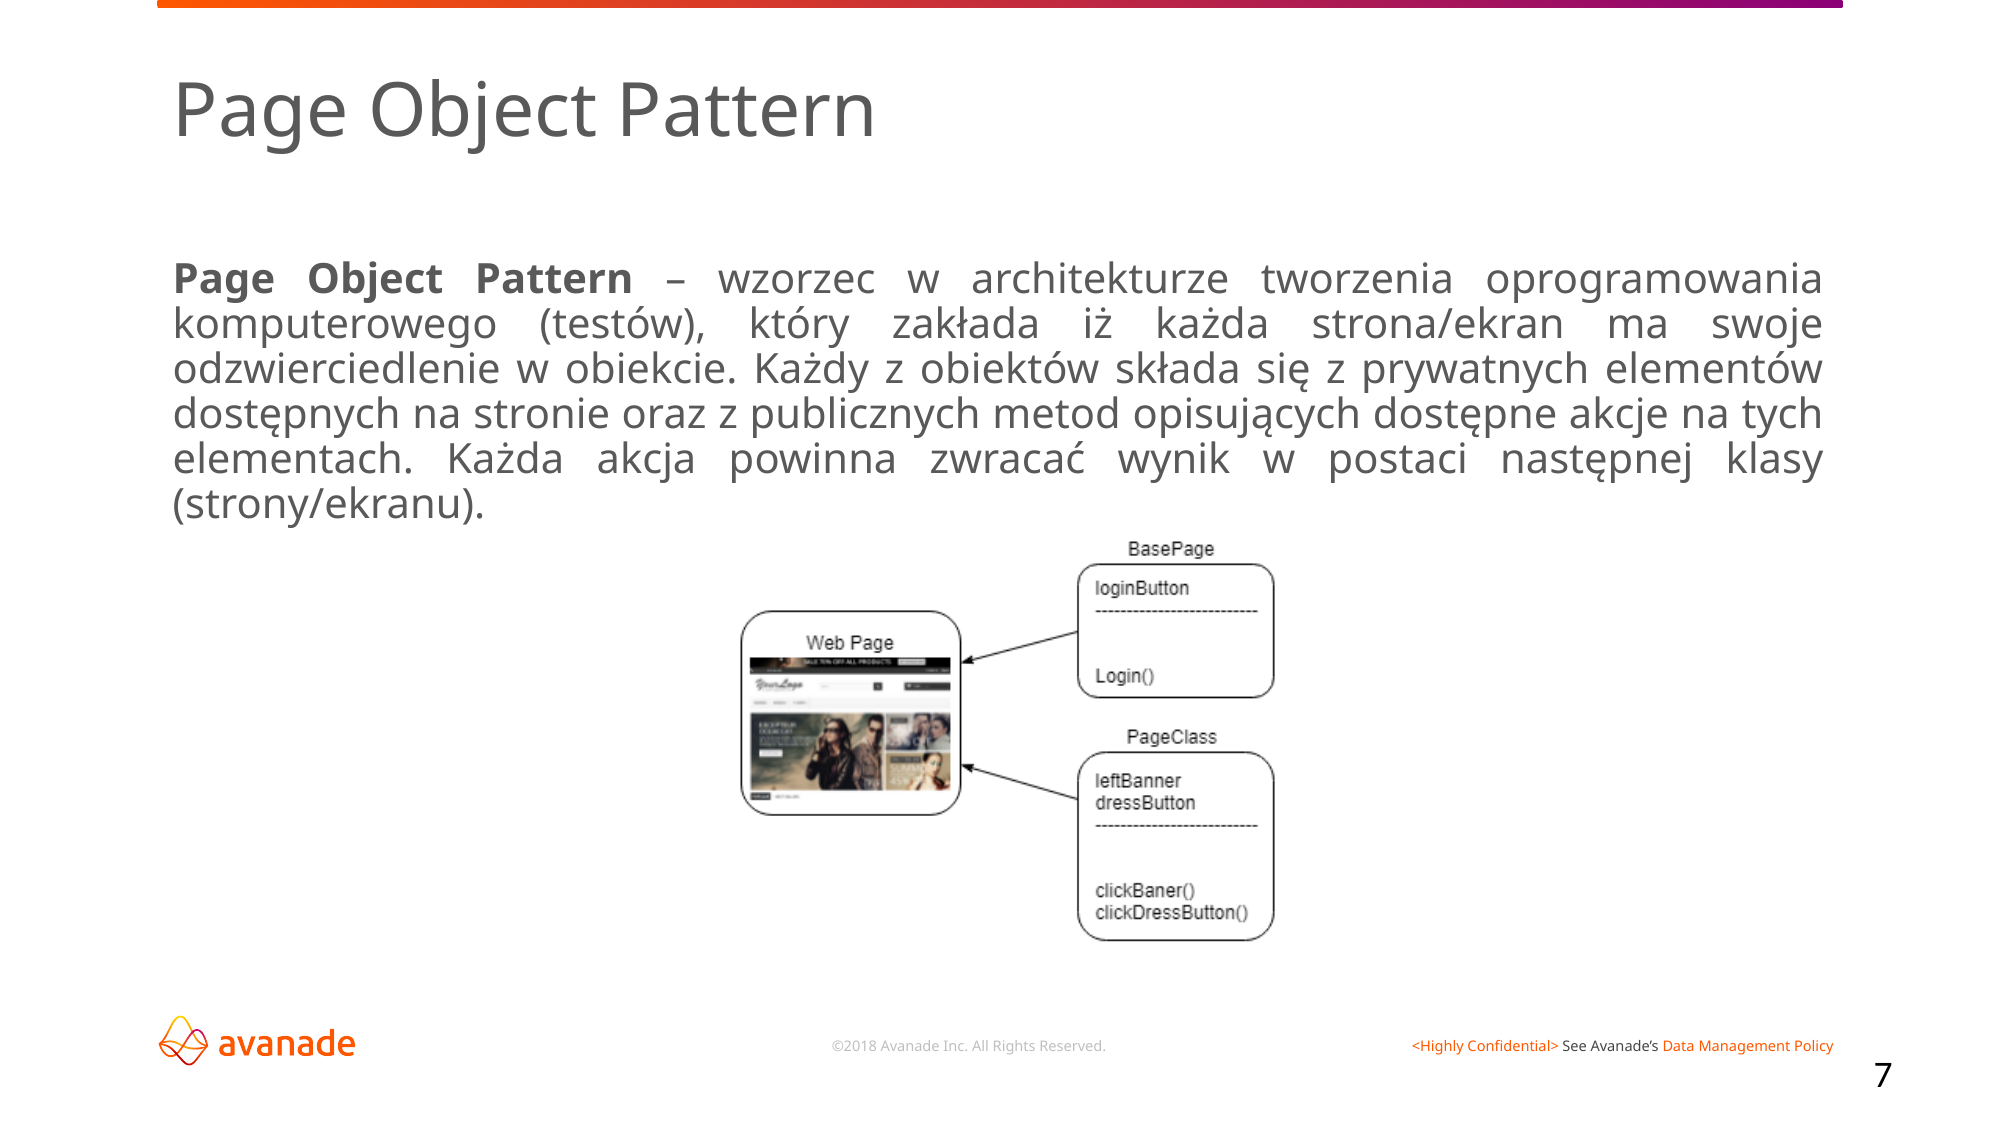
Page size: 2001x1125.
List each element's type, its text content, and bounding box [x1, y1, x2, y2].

text_box [1842, 1042, 1924, 1103]
list Page Object Pattern – wzorzec w architekturze tworzenia oprogramowania komputerowego (testów), który zakłada iż każda strona/ekran ma swoje odzwierciedlenie w obiekcie. Każdy z obiektów składa się z prywatnych elementów dostępnych na stronie oraz z publicznych metod opisujących dostępne akcje na tych elementach. Każda akcja powinna zwracać wynik w postaci następnej klasy (strony/ekranu). [157, 249, 1843, 964]
title Page Object Pattern [157, 64, 1843, 228]
picture [697, 487, 1339, 1004]
